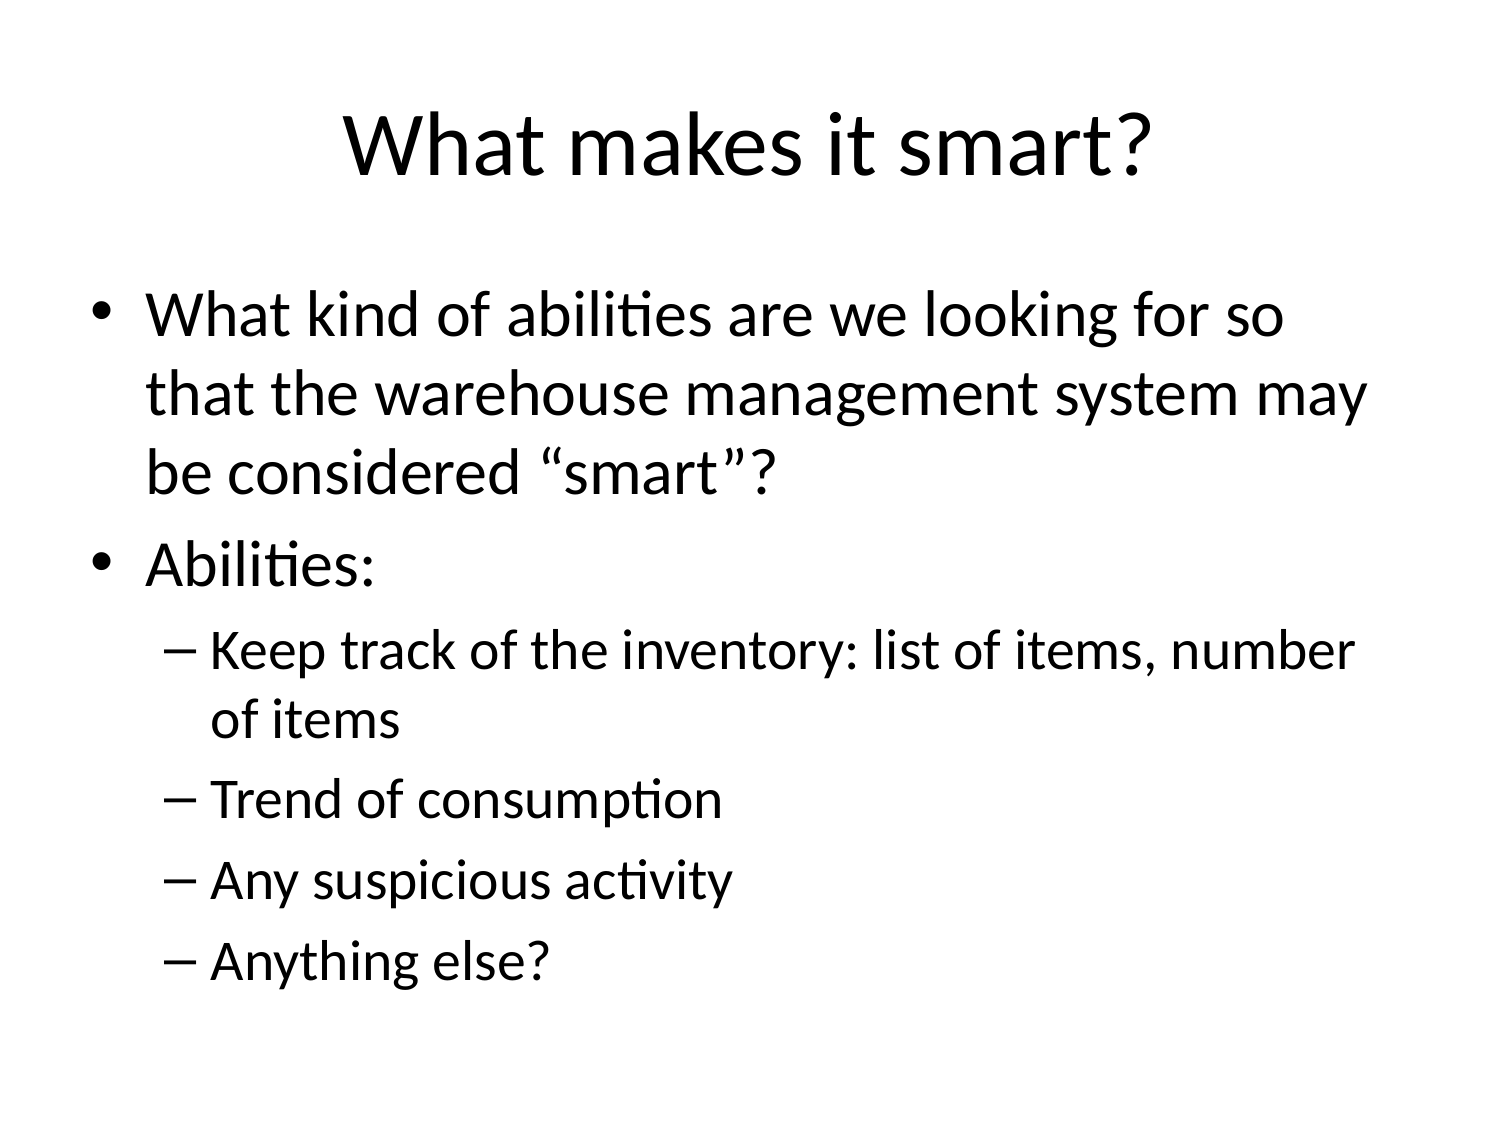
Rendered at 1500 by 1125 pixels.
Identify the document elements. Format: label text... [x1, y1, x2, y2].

list What kind of abilities are we looking for so that the warehouse management system may be considered “smart”? Abilities: Keep track of the inventory: list of items, number of items Trend of consumption Any suspicious activity Anything else? [75, 262, 1425, 1005]
title What makes it smart? [75, 45, 1425, 233]
